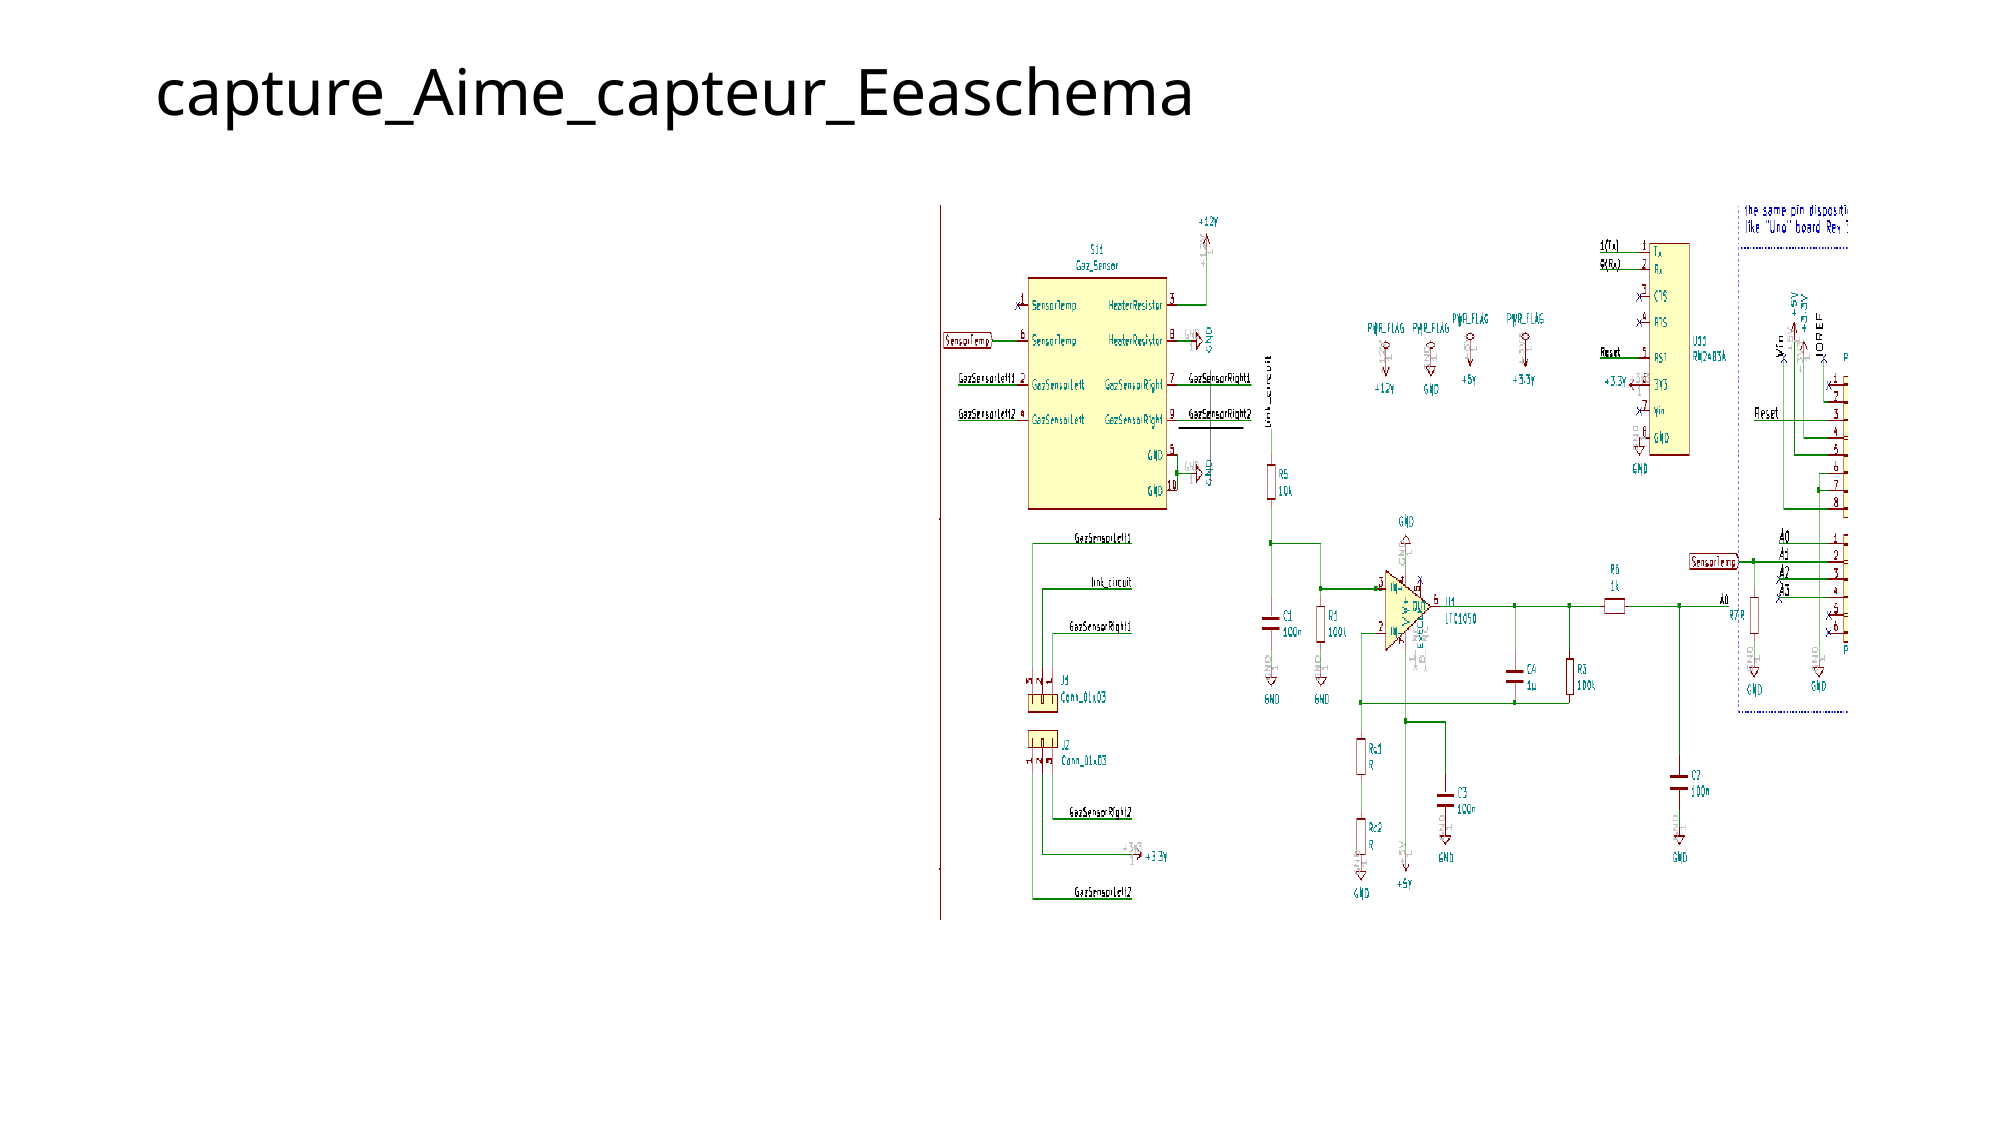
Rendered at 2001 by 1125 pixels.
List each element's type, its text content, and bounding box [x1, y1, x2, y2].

picture [939, 205, 1848, 920]
title capture_Aime_capteur_Eeaschema [140, 52, 1936, 137]
